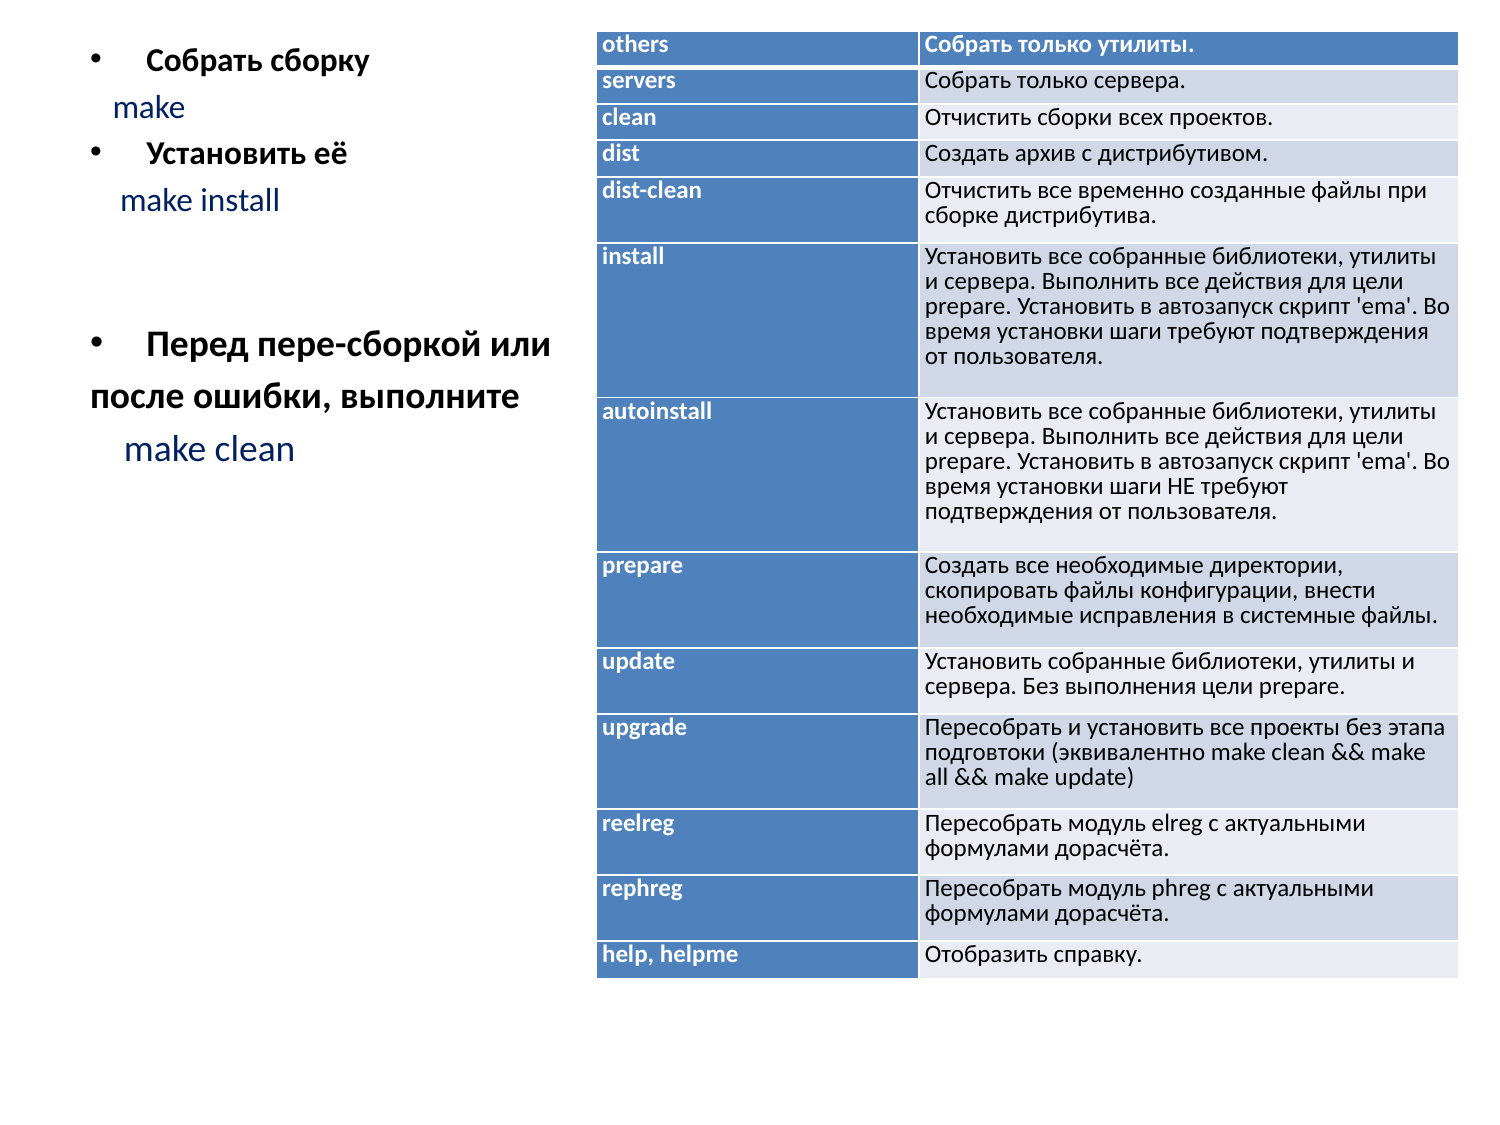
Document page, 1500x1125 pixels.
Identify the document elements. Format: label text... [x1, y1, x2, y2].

table_cell update [597, 649, 918, 713]
table_cell upgrade [597, 715, 918, 808]
table_cell Отобразить справку. [920, 942, 1458, 978]
table_cell Установить собранные библиотеки, утилиты и сервера. Без выполнения цели prepare. [920, 649, 1458, 713]
table_cell Пересобрать и установить все проекты без этапа подговтоки (эквивалентно make clean && make all && make update) [920, 715, 1458, 808]
table_cell servers [597, 70, 918, 103]
table_cell autoinstall [597, 398, 918, 551]
table_cell Отчистить сборки всех проектов. [920, 105, 1458, 139]
table_cell dist [597, 141, 918, 176]
table_cell rephreg [597, 876, 918, 940]
table_cell Установить все собранные библиотеки, утилиты и сервера. Выполнить все действия для цели prepare. Установить в автозапуск скрипт 'ema'. Во время установки шаги НЕ требуют подтверждения от пользователя. [920, 398, 1458, 551]
table_cell Пересобрать модуль phreg с актуальными формулами дорасчёта. [920, 876, 1458, 940]
table_cell Создать архив с дистрибутивом. [920, 141, 1458, 176]
table_header others [597, 32, 918, 65]
list Собрать сборку make Установить её make install Перед пере-сборкой или после ошибки, выполните make clean [75, 30, 1489, 1052]
table_cell Пересобрать модуль elreg с актуальными формулами дорасчёта. [920, 810, 1458, 874]
table_header Собрать только утилиты. [920, 32, 1458, 65]
table_cell reelreg [597, 810, 918, 874]
table_cell prepare [597, 553, 918, 647]
table_cell clean [597, 105, 918, 139]
table_cell Создать все необходимые директории, скопировать файлы конфигурации, внести необходимые исправления в системные файлы. [920, 553, 1458, 647]
table_cell install [597, 244, 918, 397]
table_cell Установить все собранные библиотеки, утилиты и сервера. Выполнить все действия для цели prepare. Установить в автозапуск скрипт 'ema'. Во время установки шаги требуют подтверждения от пользователя. [920, 244, 1458, 397]
table_cell Собрать только сервера. [920, 70, 1458, 103]
table_cell dist-clean [597, 178, 918, 242]
table_cell Отчистить все временно созданные файлы при сборке дистрибутива. [920, 178, 1458, 242]
table_cell help, helpme [597, 942, 918, 978]
